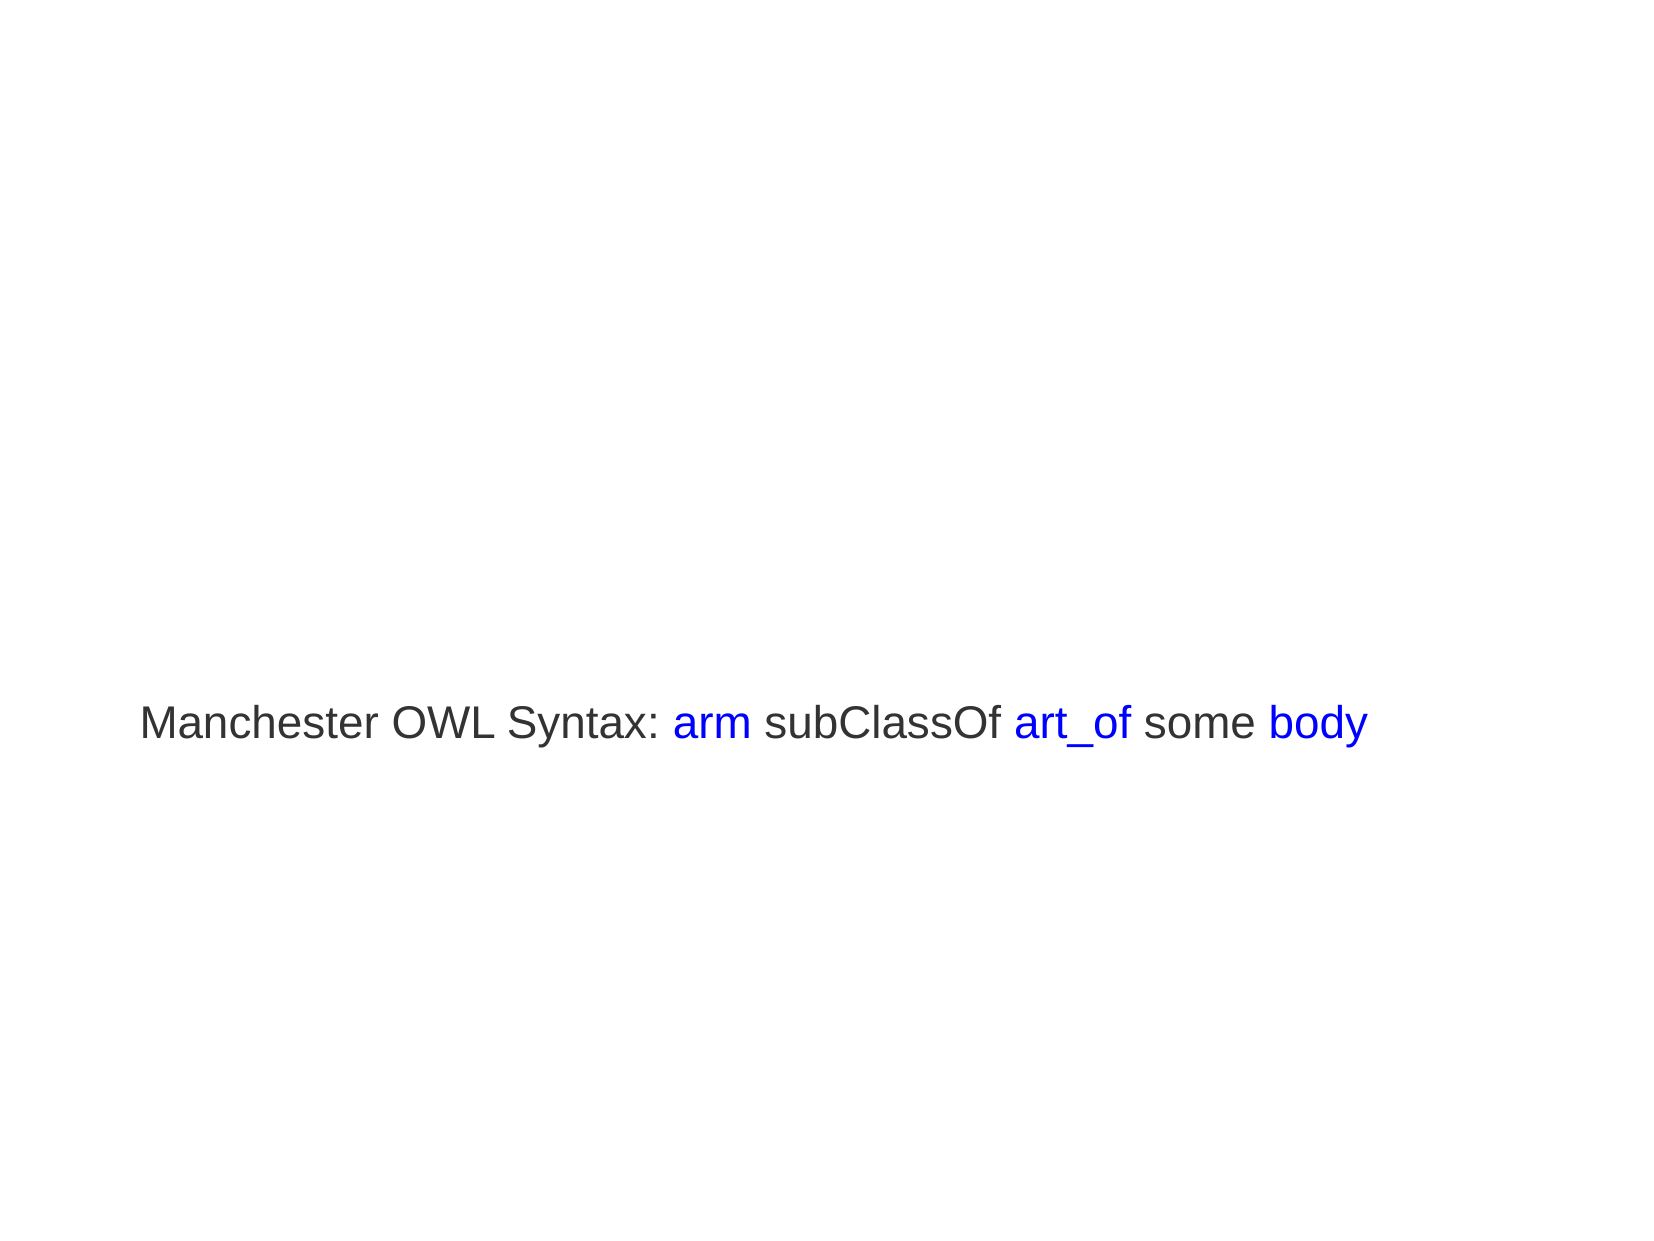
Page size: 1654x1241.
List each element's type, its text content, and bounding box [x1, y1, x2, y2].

text_box Manchester OWL Syntax: arm subClassOf art_of some body [132, 696, 1382, 750]
